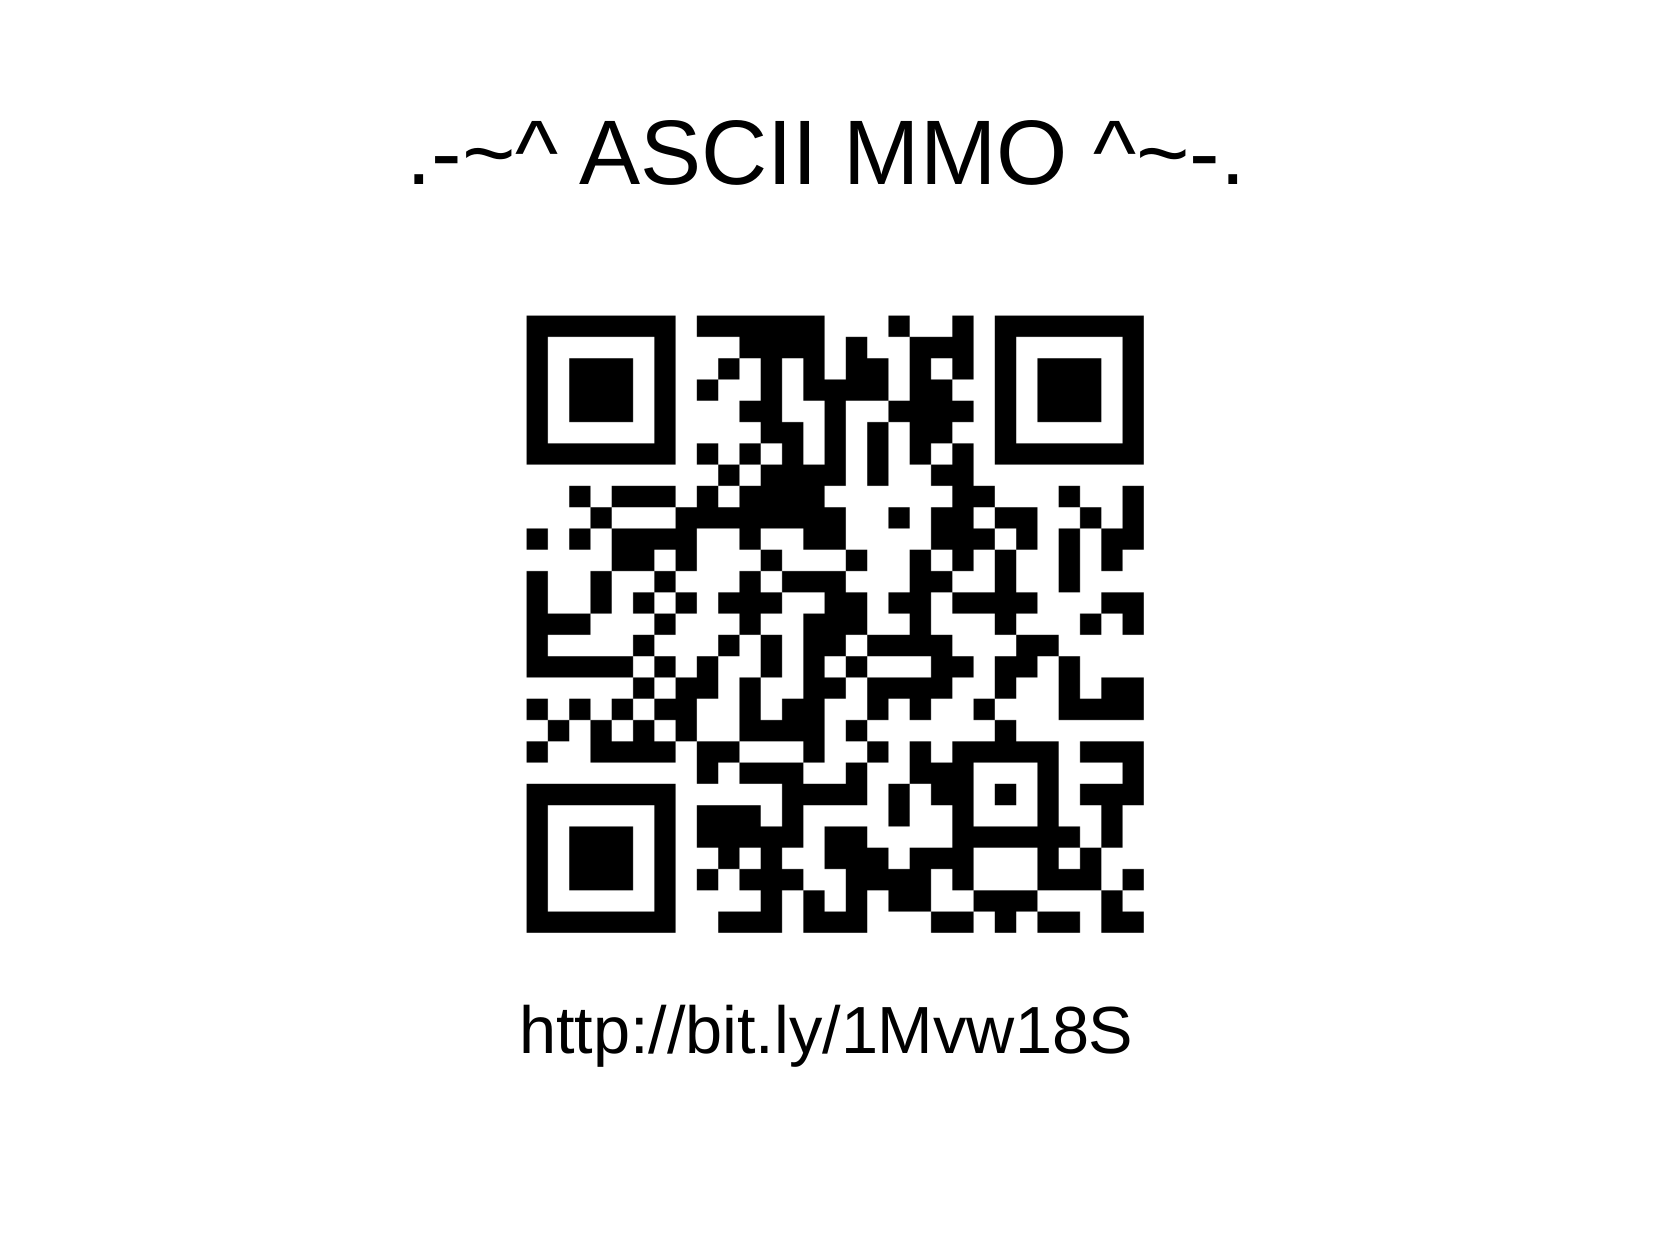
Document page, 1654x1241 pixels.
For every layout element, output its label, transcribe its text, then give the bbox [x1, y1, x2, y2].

subtitle http://bit.ly/1Mvw18S [82, 956, 1571, 1104]
picture [523, 312, 1149, 938]
title .-~^ ASCII MMO ^~-. [82, 49, 1571, 257]
